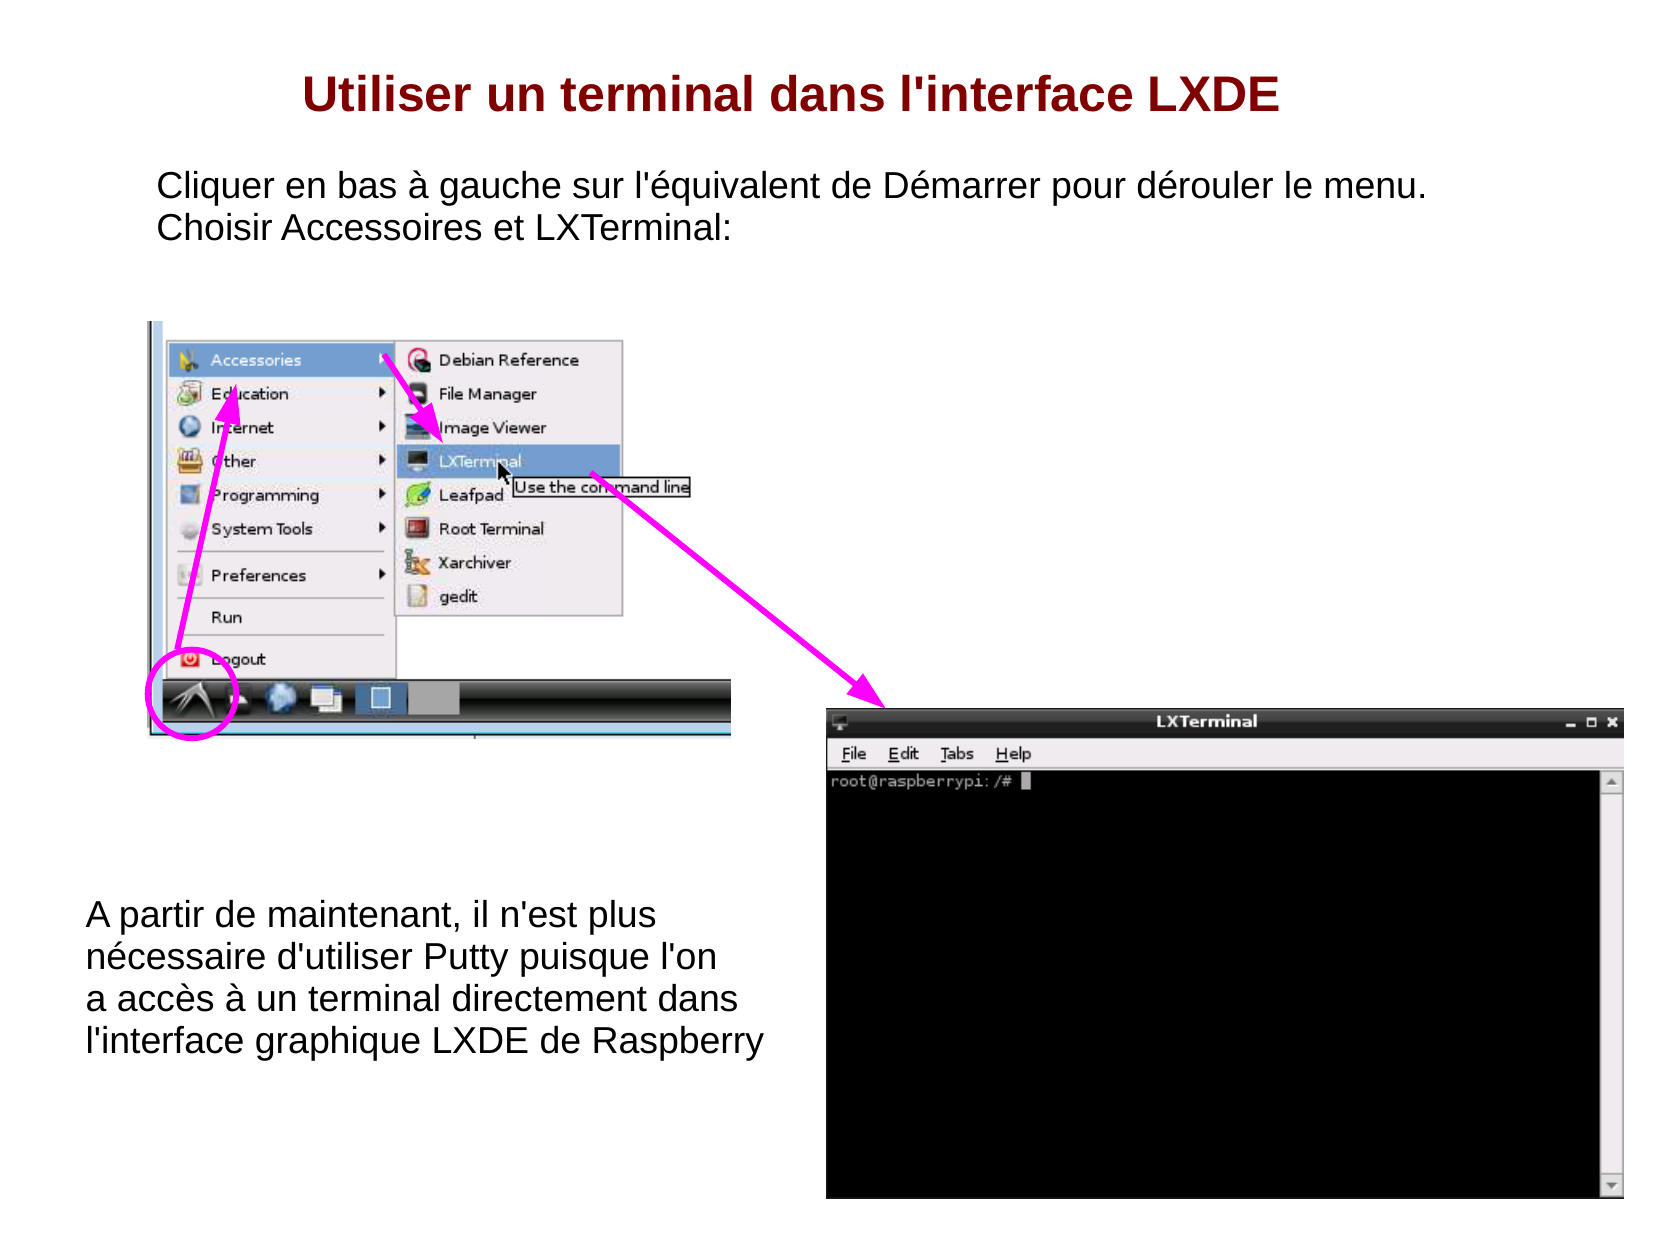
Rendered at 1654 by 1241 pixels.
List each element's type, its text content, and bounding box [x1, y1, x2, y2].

picture [151, 653, 233, 735]
picture [147, 321, 731, 739]
text_box Utiliser un terminal dans l'interface LXDE Cliquer en bas à gauche sur l'équivalent de Démarrer pour dérouler le menu. Choisir Accessoires et LXTerminal: [141, 59, 1443, 300]
text_box A partir de maintenant, il n'est plus nécessaire d'utiliser Putty puisque l'on a accès à un terminal directement dans l'interface graphique LXDE de Raspberry [70, 885, 779, 1069]
picture [826, 708, 1624, 1199]
picture [147, 712, 175, 739]
